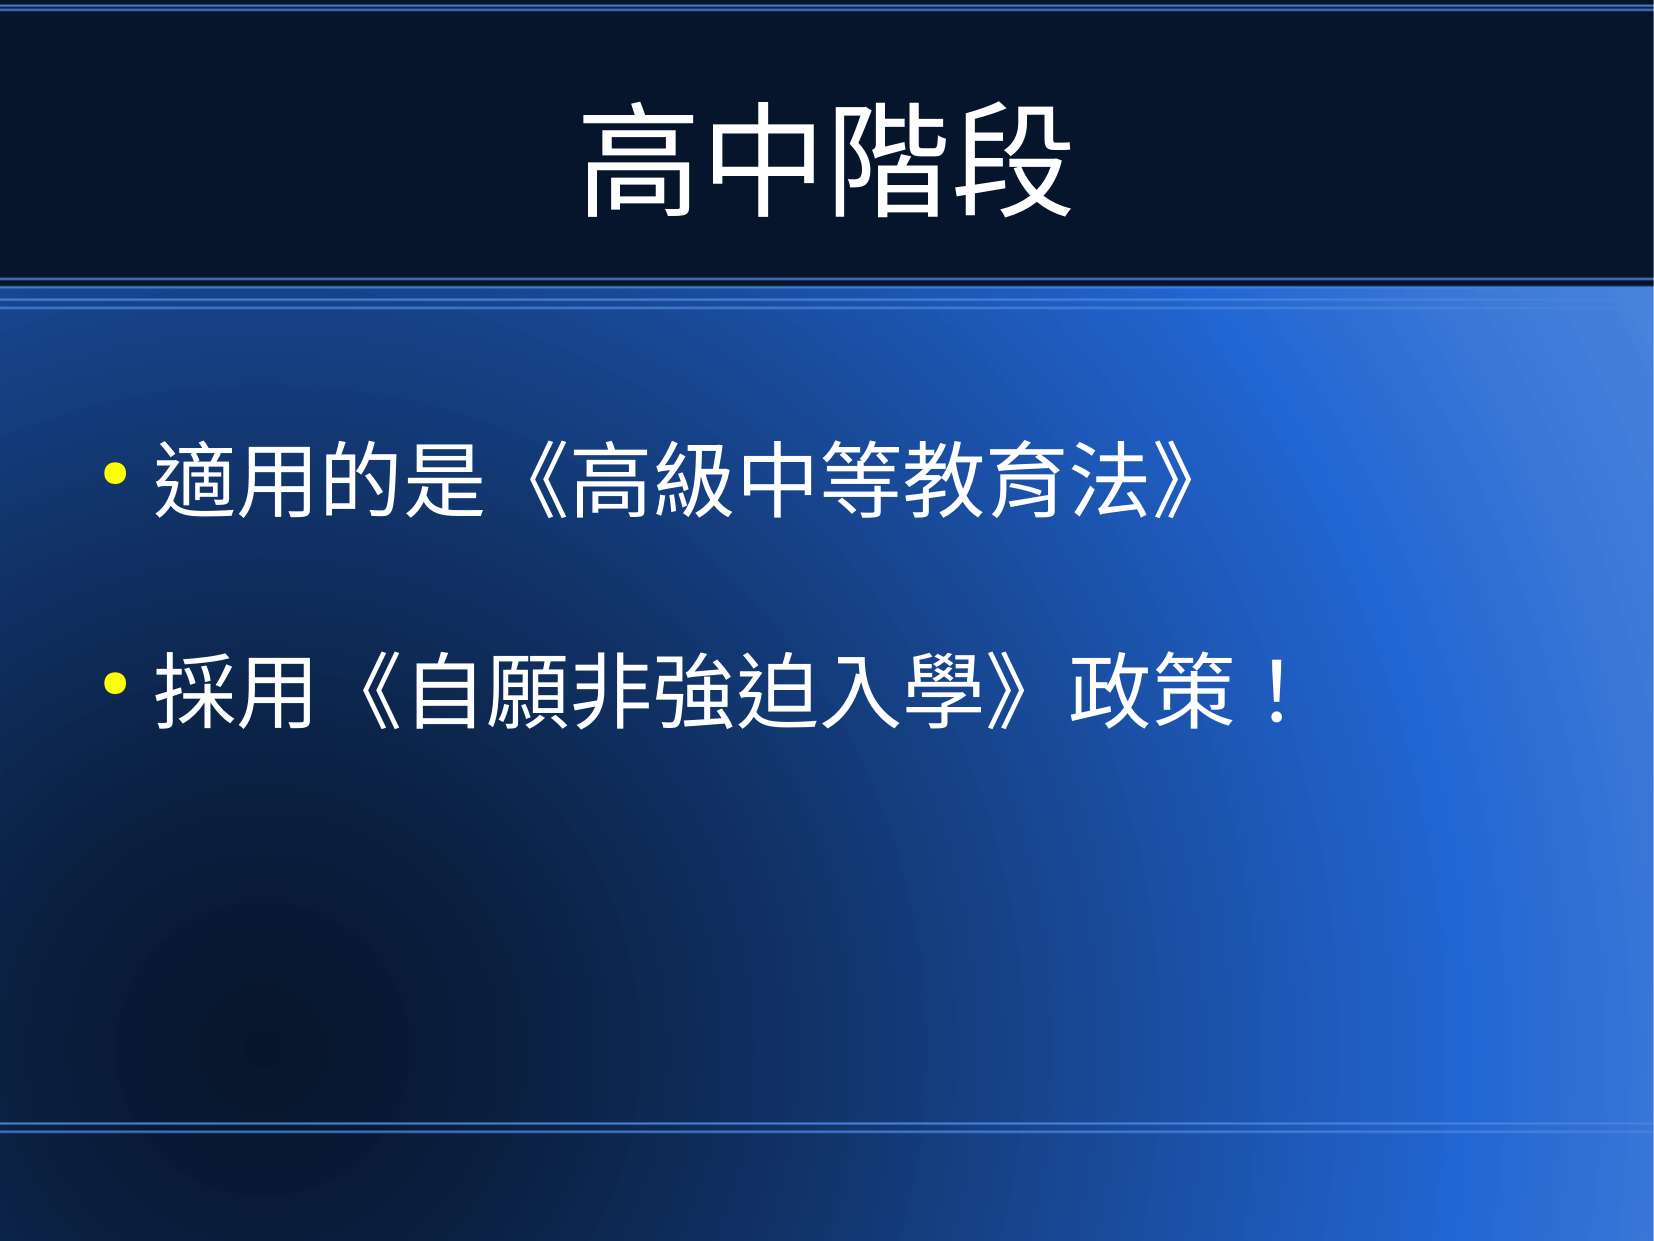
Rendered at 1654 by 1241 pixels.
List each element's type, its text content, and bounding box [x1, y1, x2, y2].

title 高中階段 [82, 49, 1571, 257]
list 適用的是《高級中等教育法》 採用《自願非強迫入學》政策！ [82, 355, 1571, 1241]
picture [0, 0, 1654, 1241]
